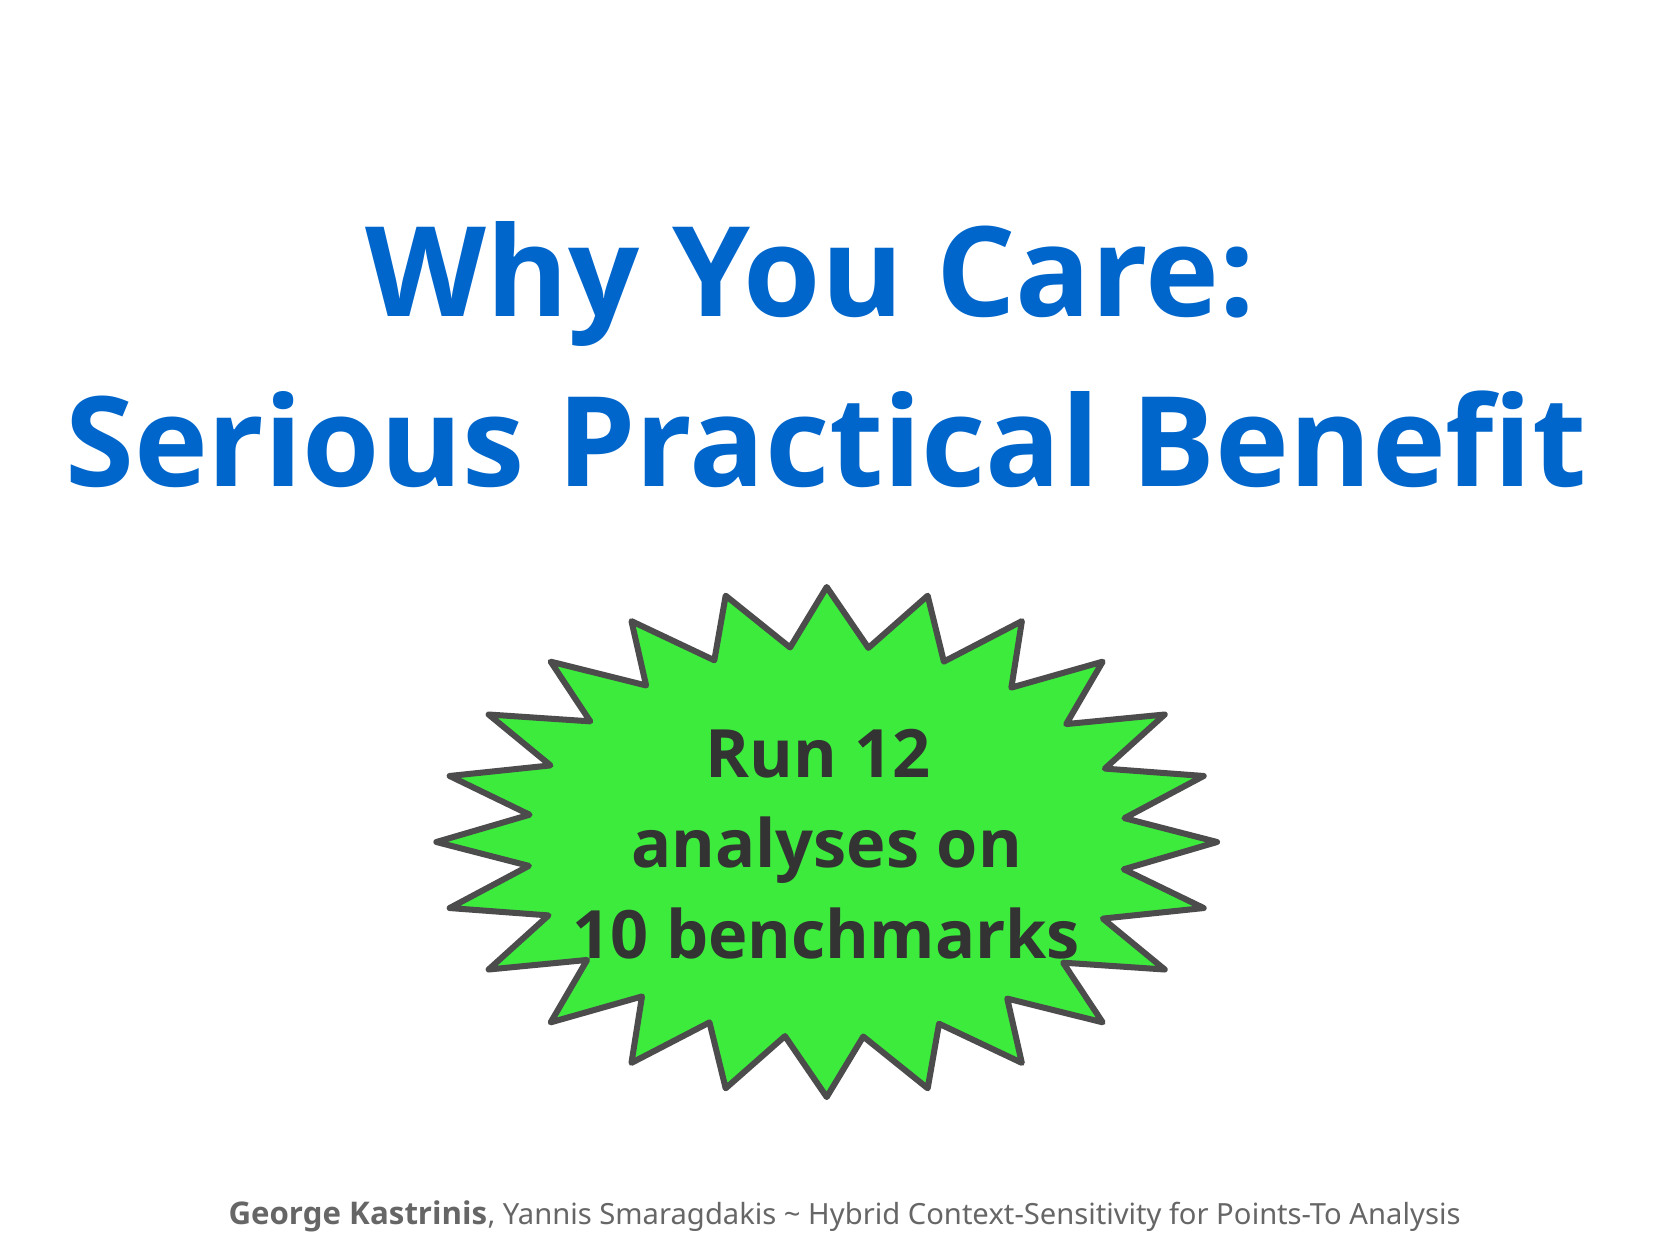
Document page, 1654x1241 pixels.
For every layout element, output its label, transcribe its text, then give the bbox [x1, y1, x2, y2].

text_box Why You Care: Serious Practical Benefit [36, 174, 1618, 471]
text_box Run 12 analyses on 10 benchmarks [436, 587, 1218, 1098]
